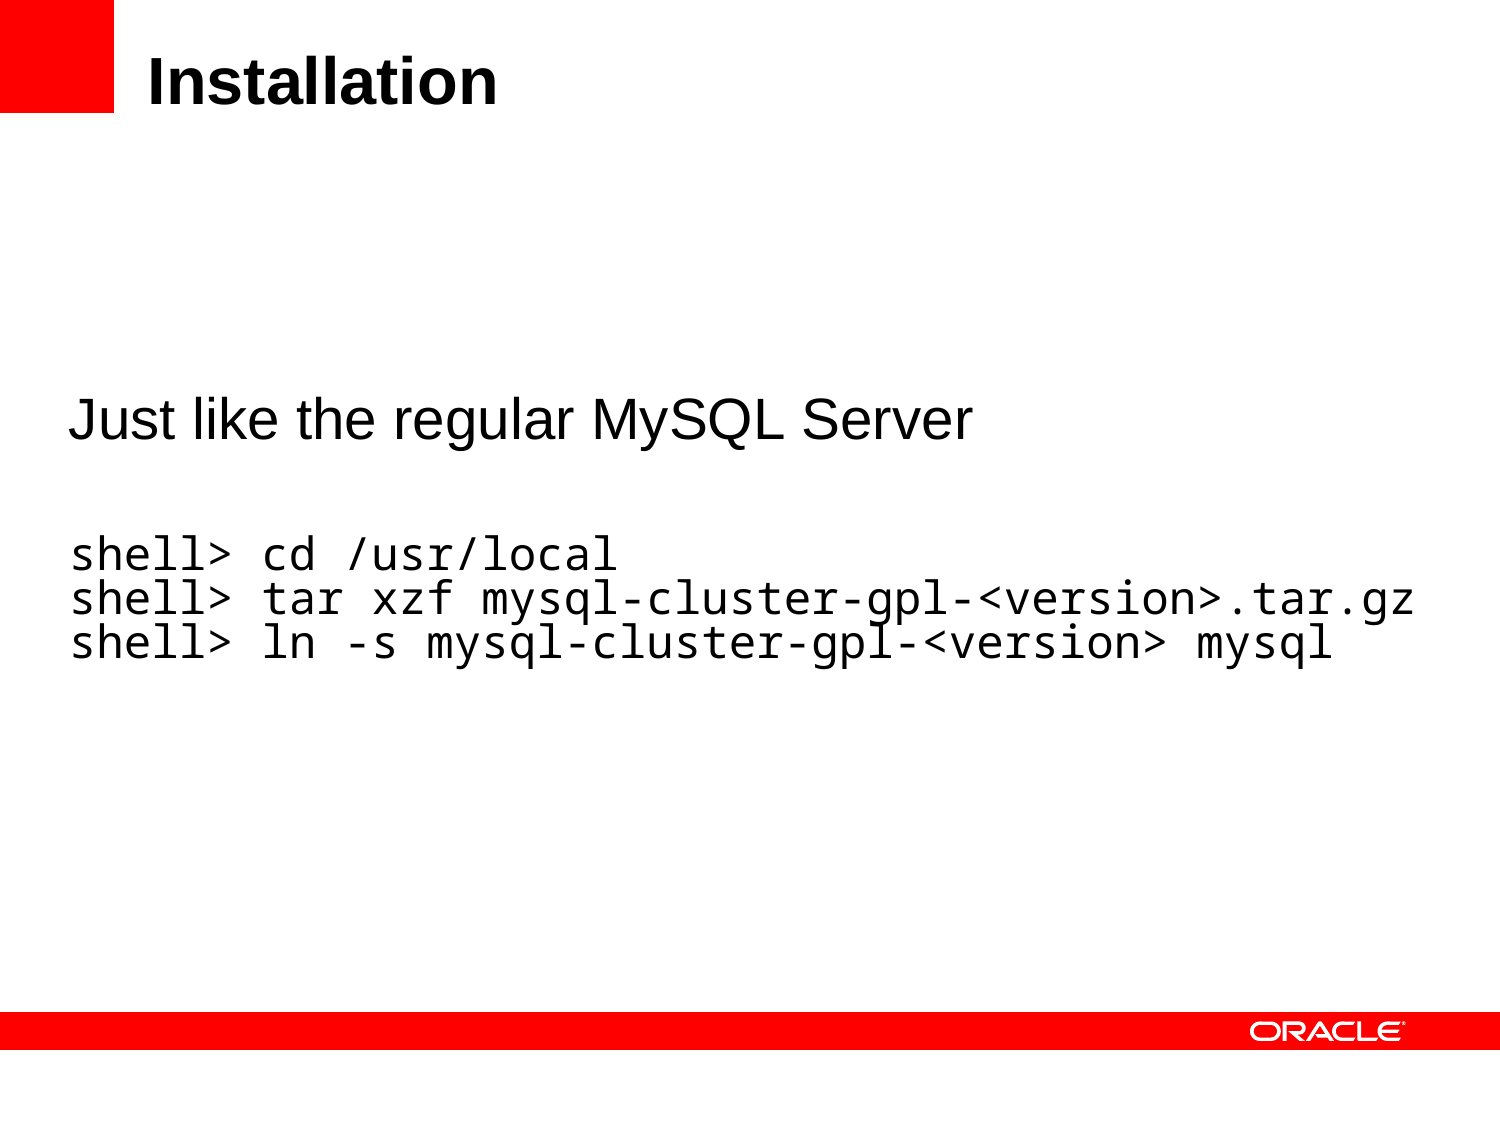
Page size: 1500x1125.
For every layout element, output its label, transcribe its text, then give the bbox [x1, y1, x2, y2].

title Installation [147, 8, 1392, 119]
picture [0, 0, 114, 113]
text_box Just like the regular MySQL Server shell> cd /usr/local shell> tar xzf mysql-cluster-gpl-<version>.tar.gz shell> ln -s mysql-cluster-gpl-<version> mysql [54, 373, 1446, 676]
picture [0, 1012, 1500, 1050]
